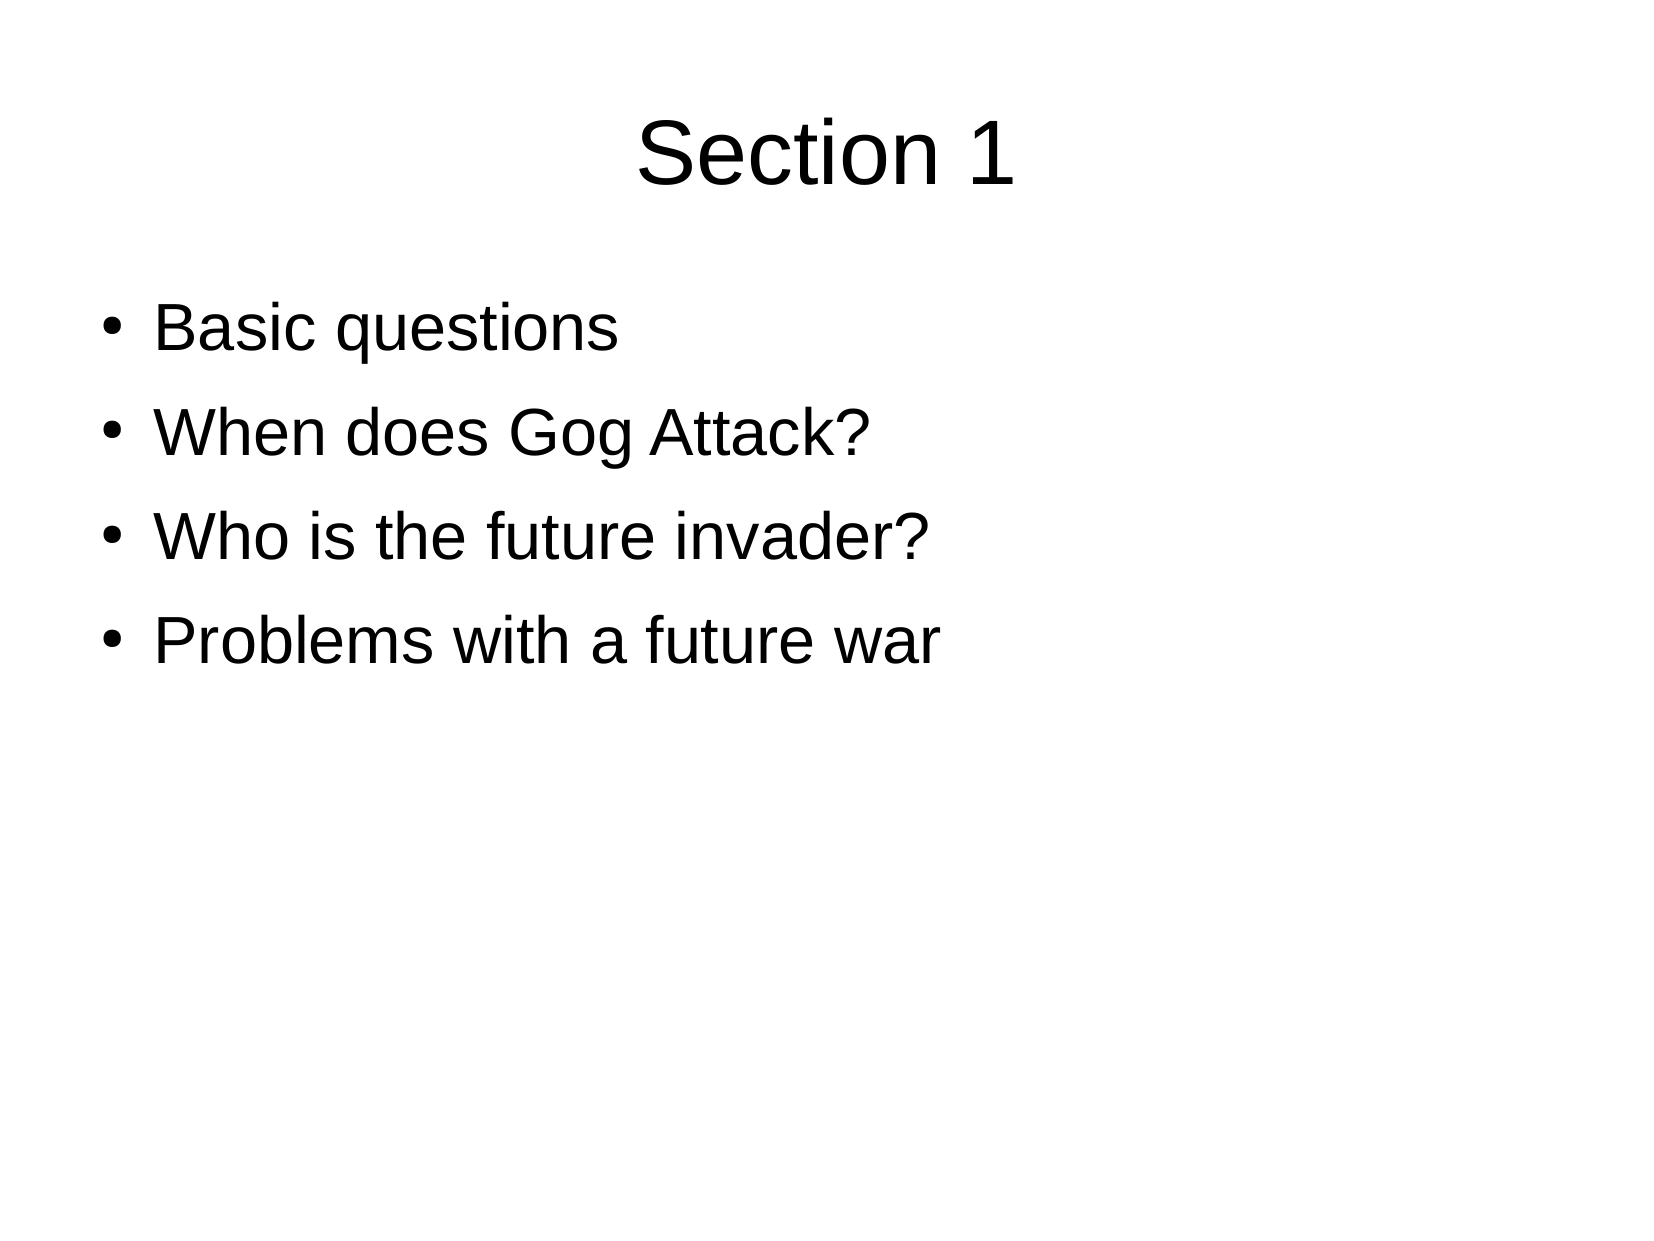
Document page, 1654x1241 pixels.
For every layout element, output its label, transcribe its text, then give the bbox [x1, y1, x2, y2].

title Section 1 [82, 49, 1571, 257]
list Basic questions When does Gog Attack? Who is the future invader? Problems with a future war [82, 290, 1571, 1109]
